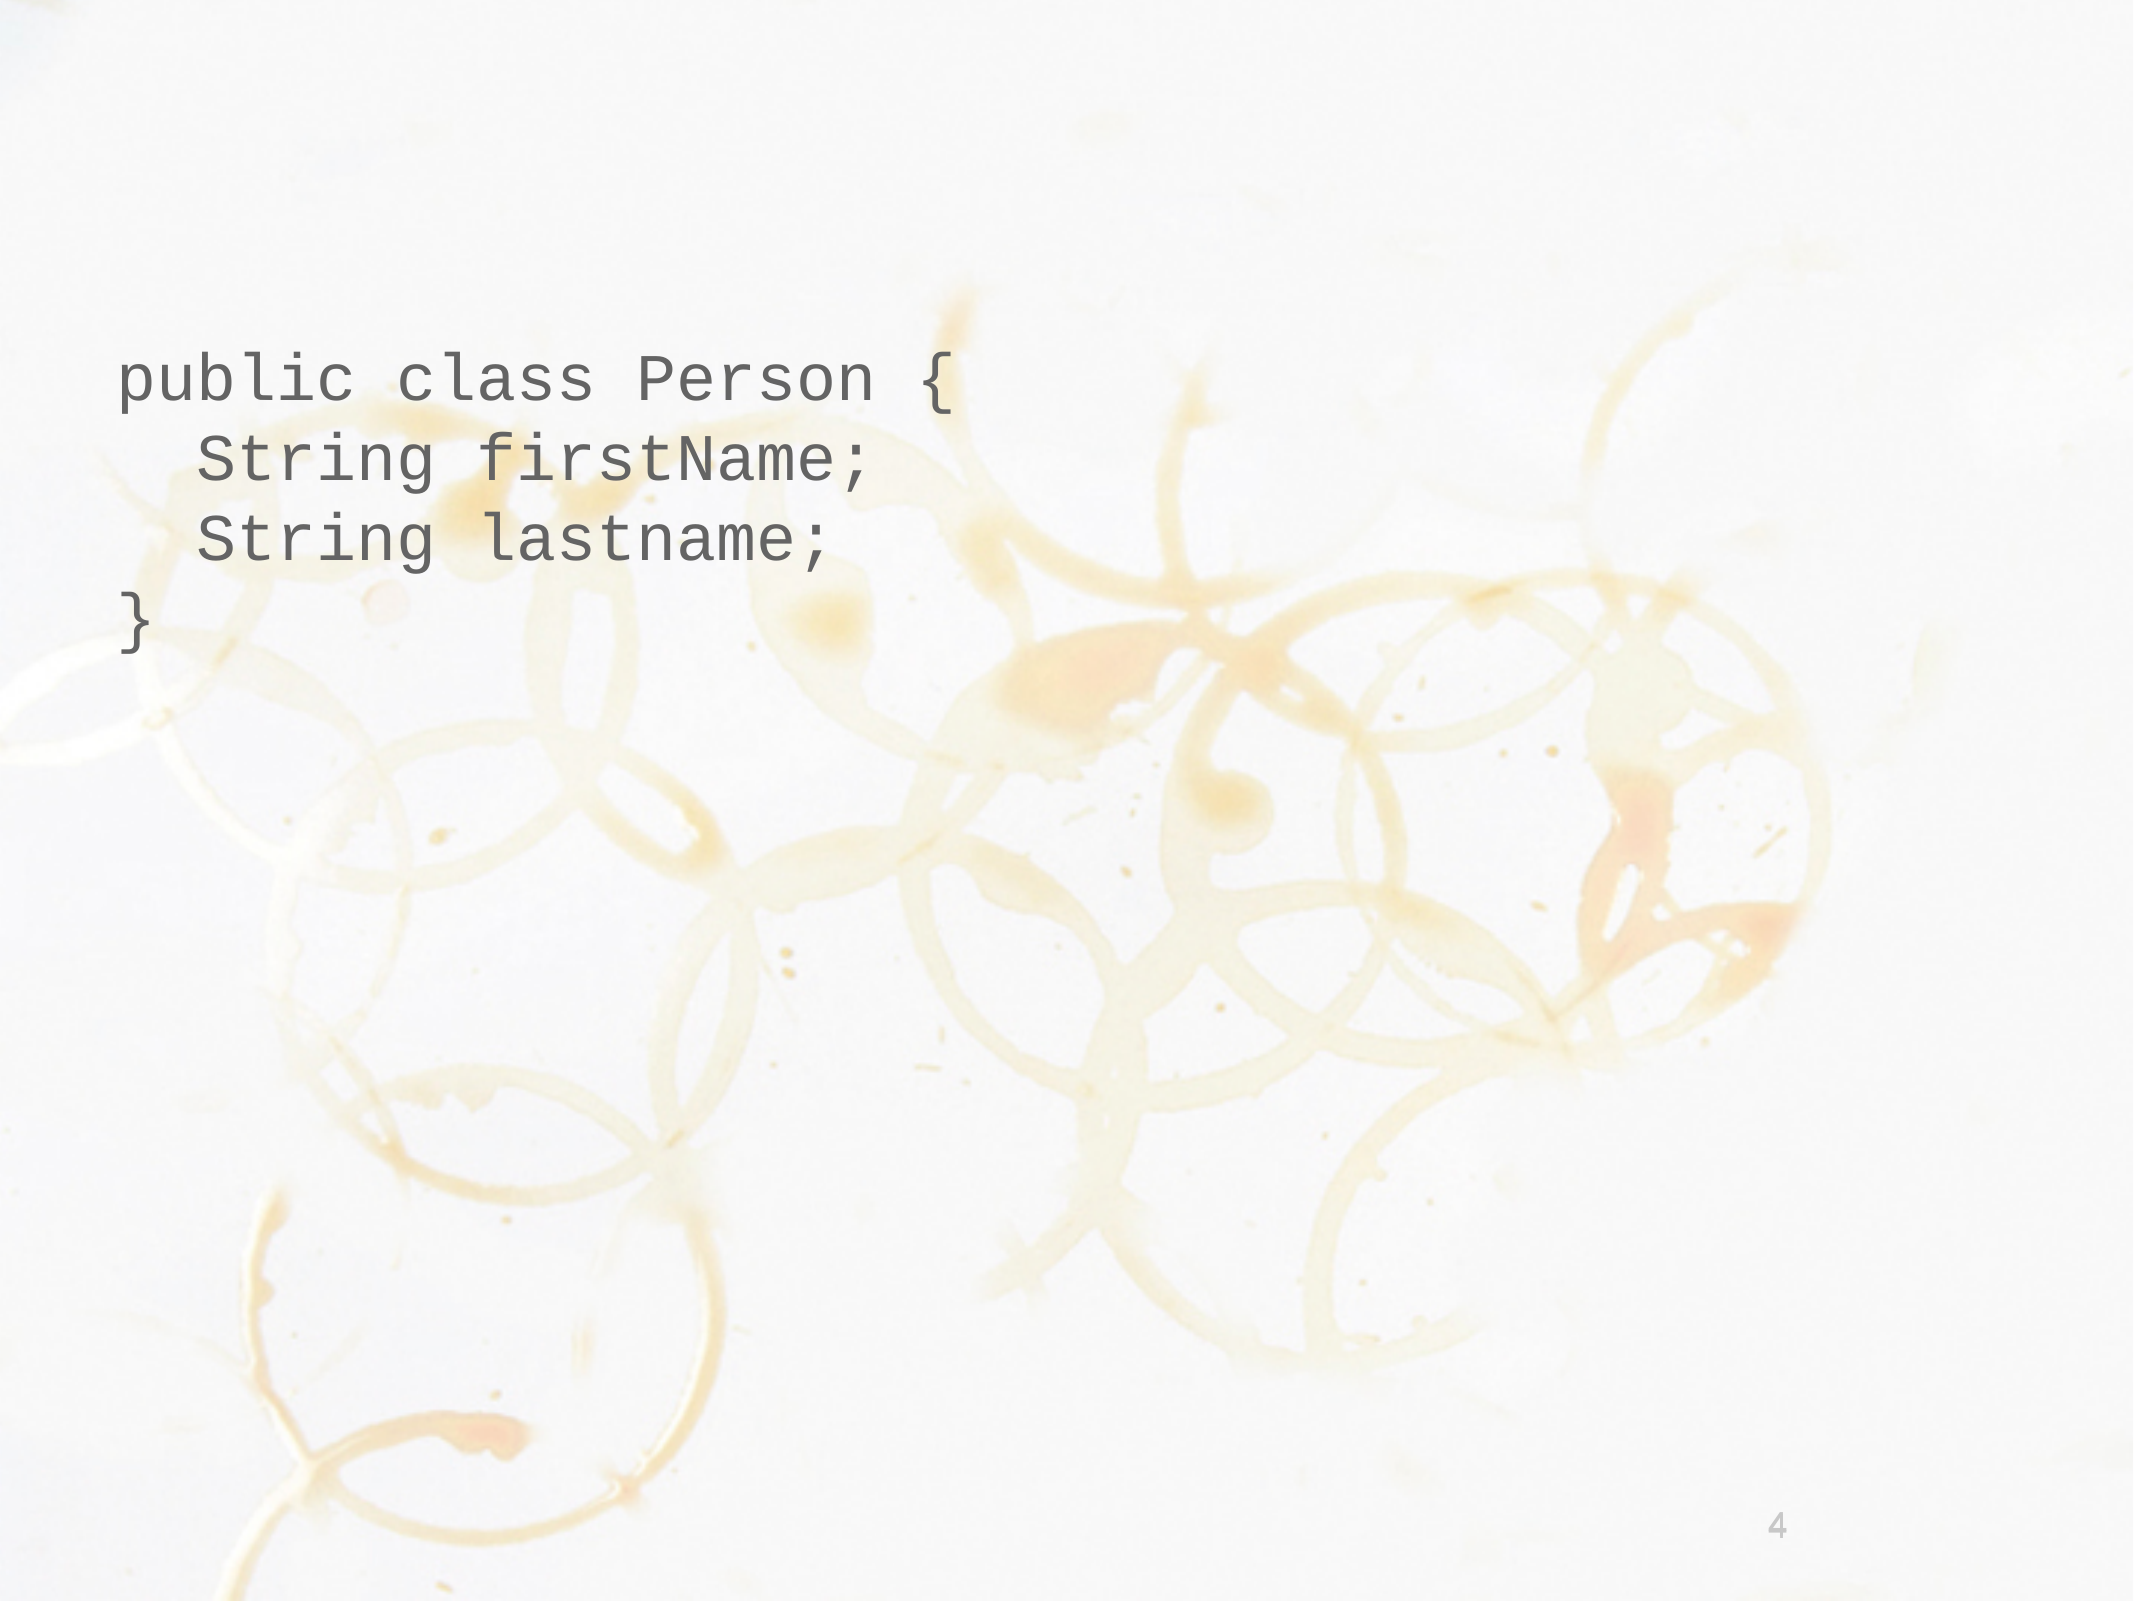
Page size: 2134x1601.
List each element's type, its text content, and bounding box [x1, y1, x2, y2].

picture [0, 0, 2134, 1601]
list public class Person { String firstName; String lastname; } [45, 245, 1049, 909]
text_box <number> [1747, 1497, 1809, 1554]
